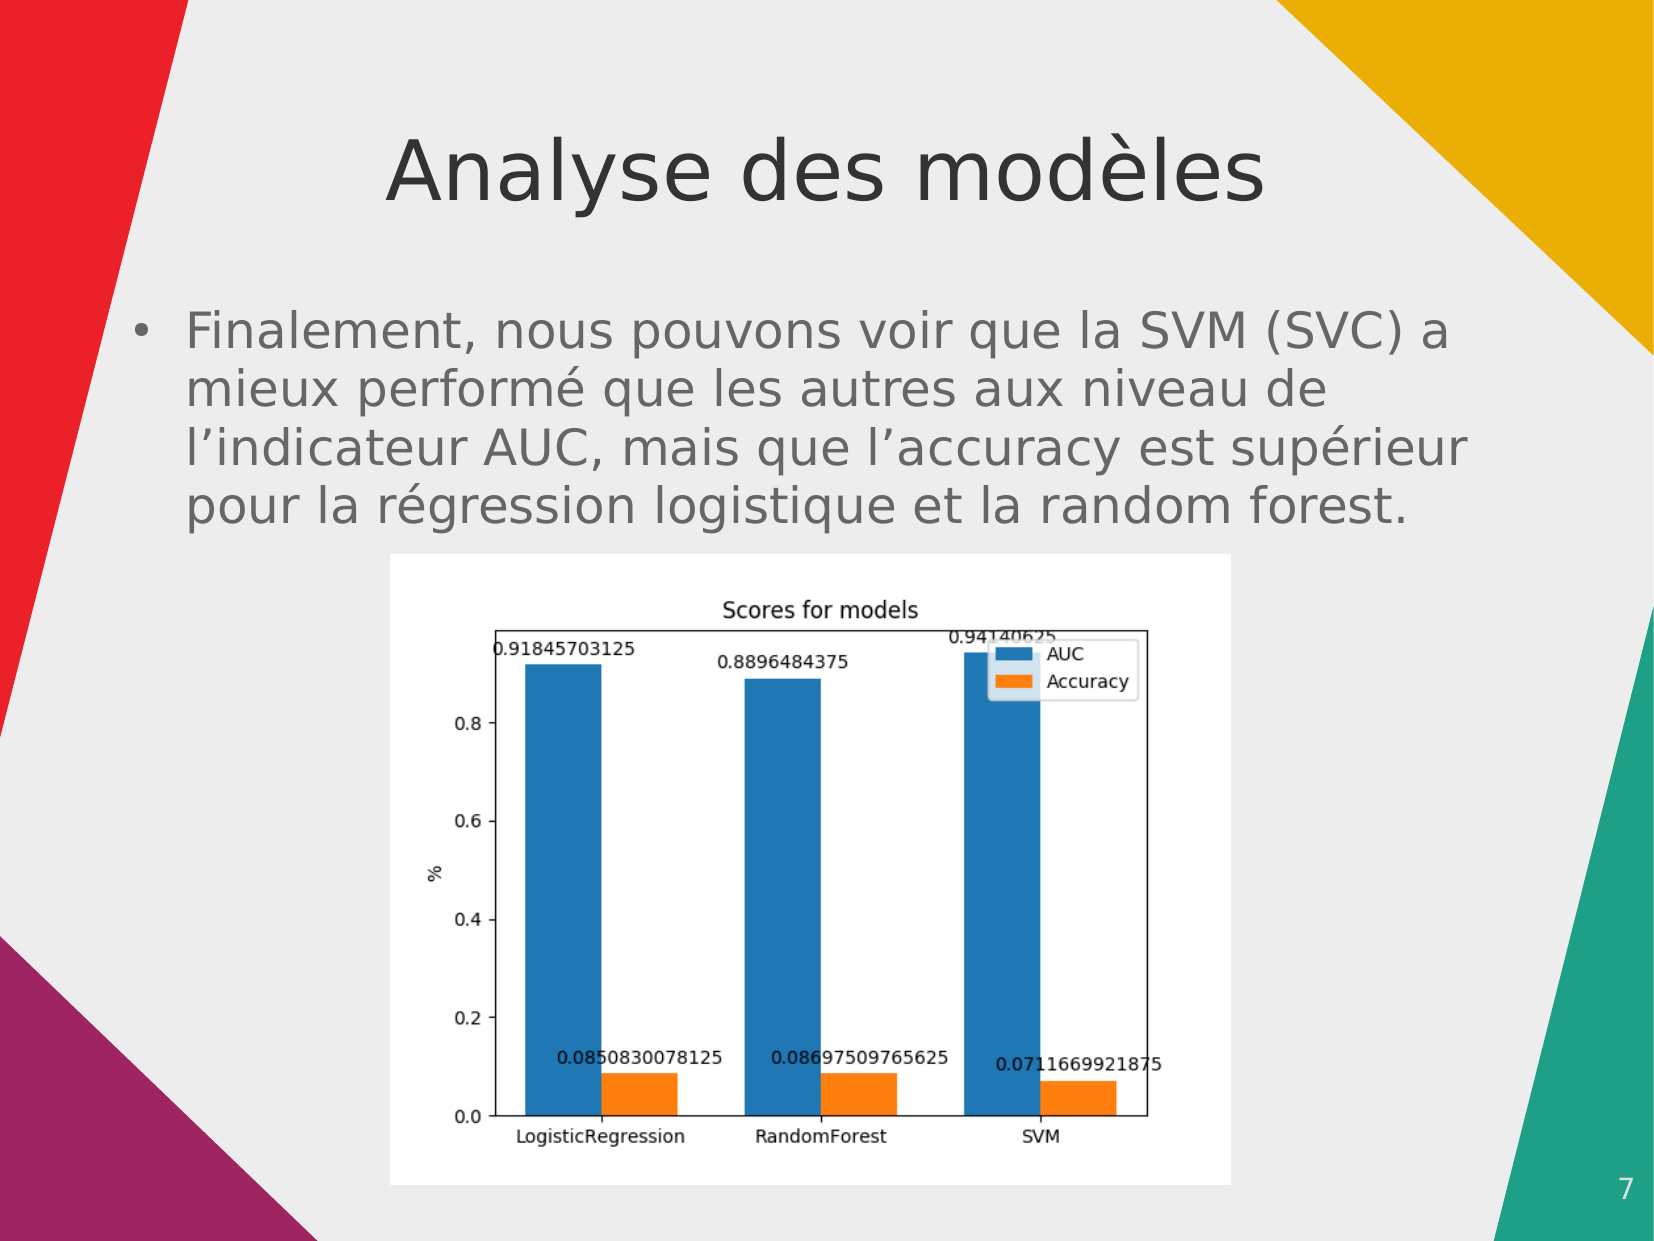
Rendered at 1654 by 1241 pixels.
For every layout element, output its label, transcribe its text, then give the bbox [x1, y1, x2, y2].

list Finalement, nous pouvons voir que la SVM (SVC) a mieux performé que les autres aux niveau de l’indicateur AUC, mais que l’accuracy est supérieur pour la régression logistique et la random forest. [114, 302, 1539, 1033]
picture [390, 554, 1231, 1186]
title Analyse des modèles [114, 73, 1539, 271]
